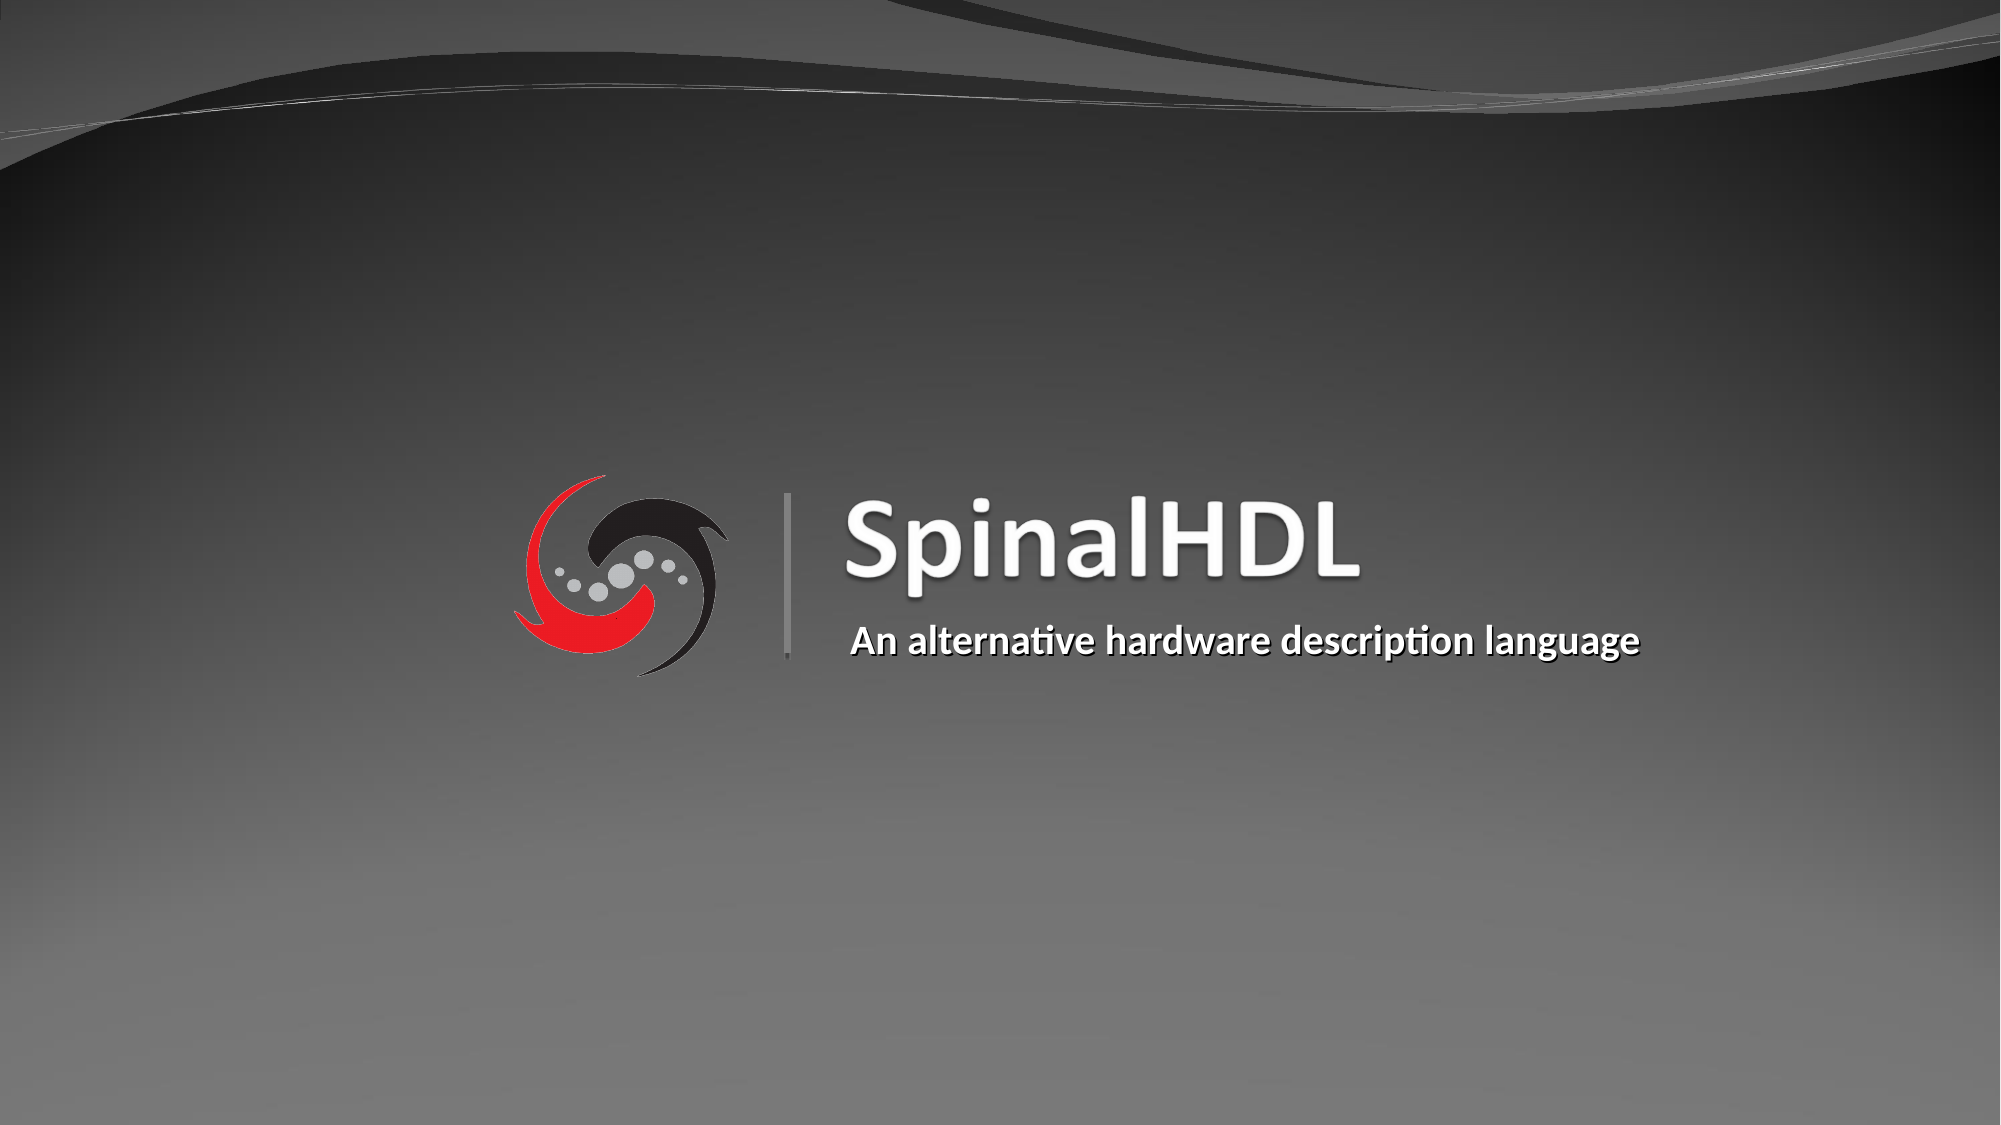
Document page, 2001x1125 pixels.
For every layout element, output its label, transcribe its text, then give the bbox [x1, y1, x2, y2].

text_box An alternative hardware description language [850, 604, 1961, 1125]
picture [0, 0, 2001, 1125]
